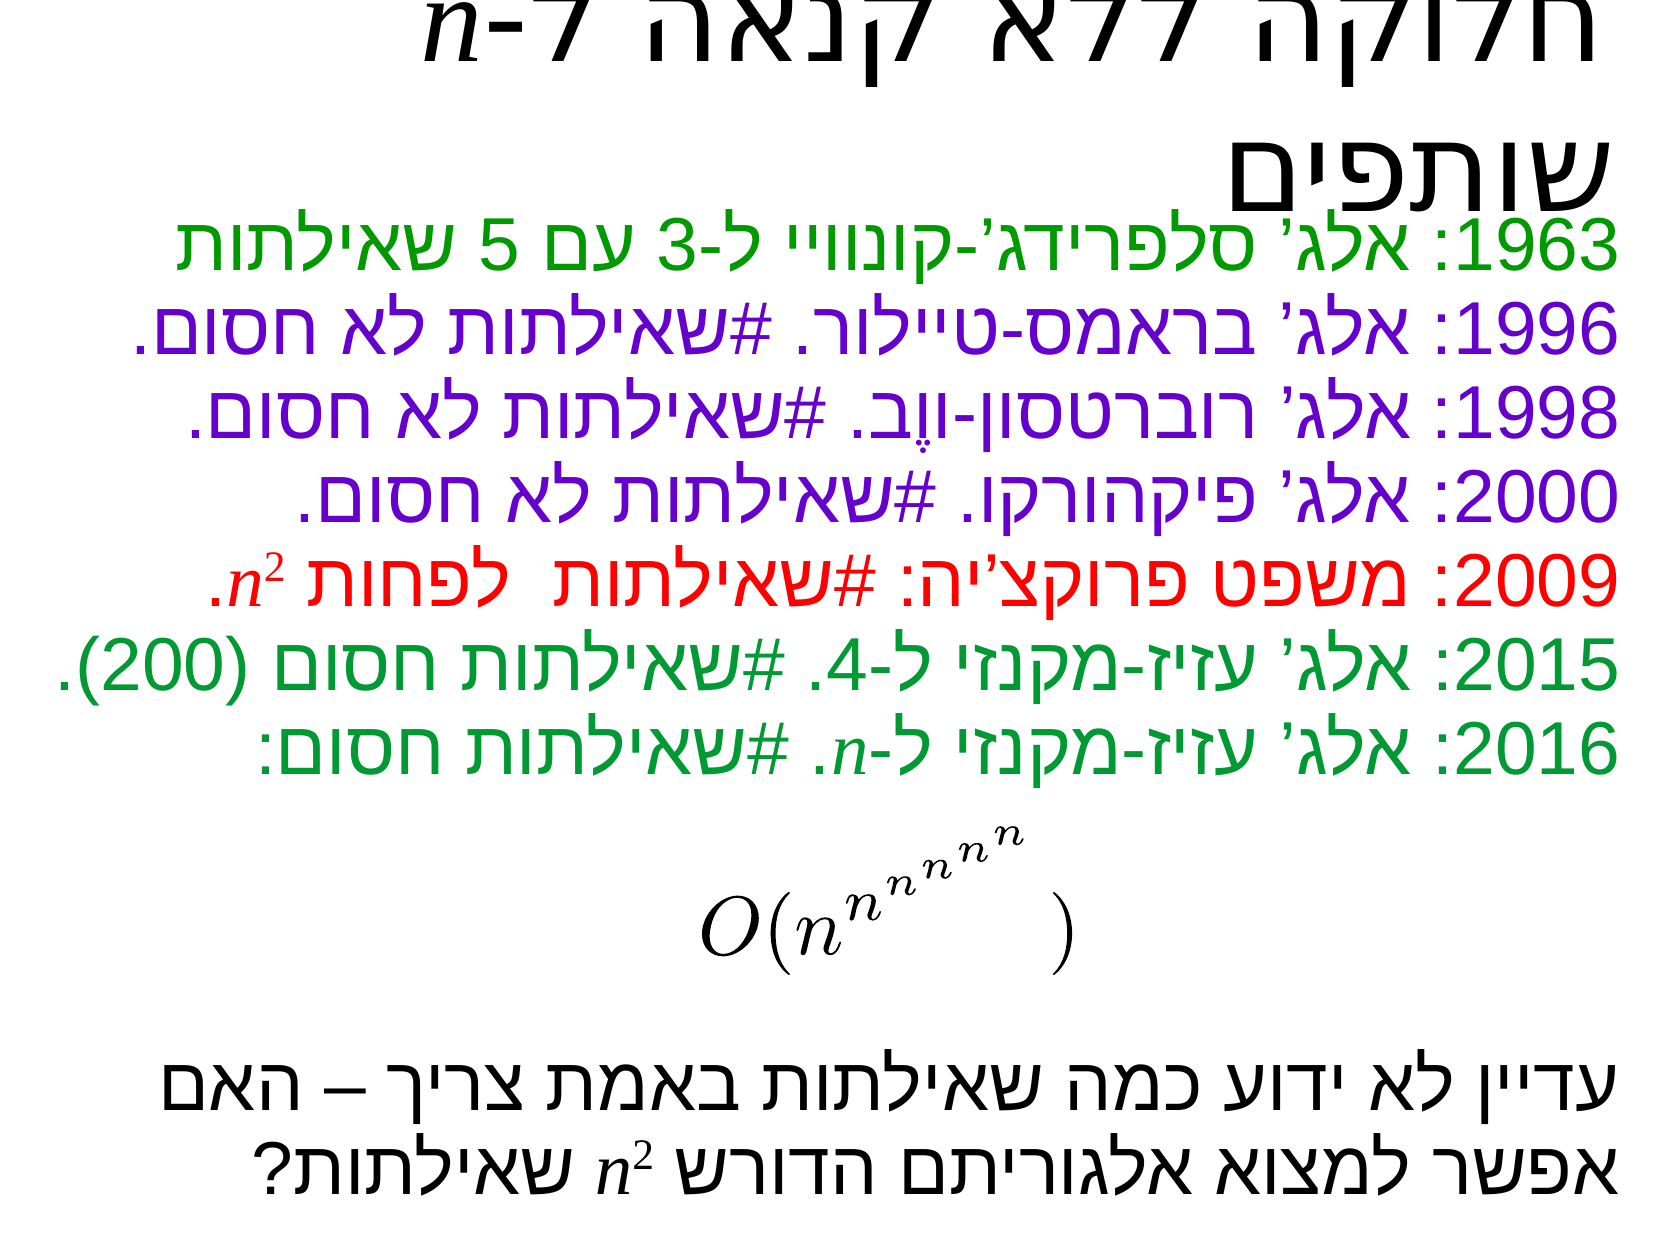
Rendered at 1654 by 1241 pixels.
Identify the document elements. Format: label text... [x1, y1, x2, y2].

text_box [698, 826, 1081, 976]
text_box עדיין לא ידוע כמה שאילתות באמת צריך – האם אפשר למצוא אלגוריתם הדורש n2 שאילתות? [0, 1035, 1636, 1225]
text_box 1963: אלג’ סלפרידג’-קונוויי ל-3 עם 5 שאילתות 1996: אלג’ בראמס-טיילור. #שאילתות לא חסום. 1998: אלג’ רוברטסון-ווֶב. #שאילתות לא חסום. 2000: אלג’ פיקהורקו. #שאילתות לא חסום. 2009: משפט פרוקצ’יה: #שאילתות לפחות n2. 2015: אלג’ עזיז-מקנזי ל-4. #שאילתות חסום (200). 2016: אלג’ עזיז-מקנזי ל-n. #שאילתות חסום: [0, 195, 1636, 882]
title חלוקה ללא קנאה ל-n שותפים [30, 7, 1654, 166]
